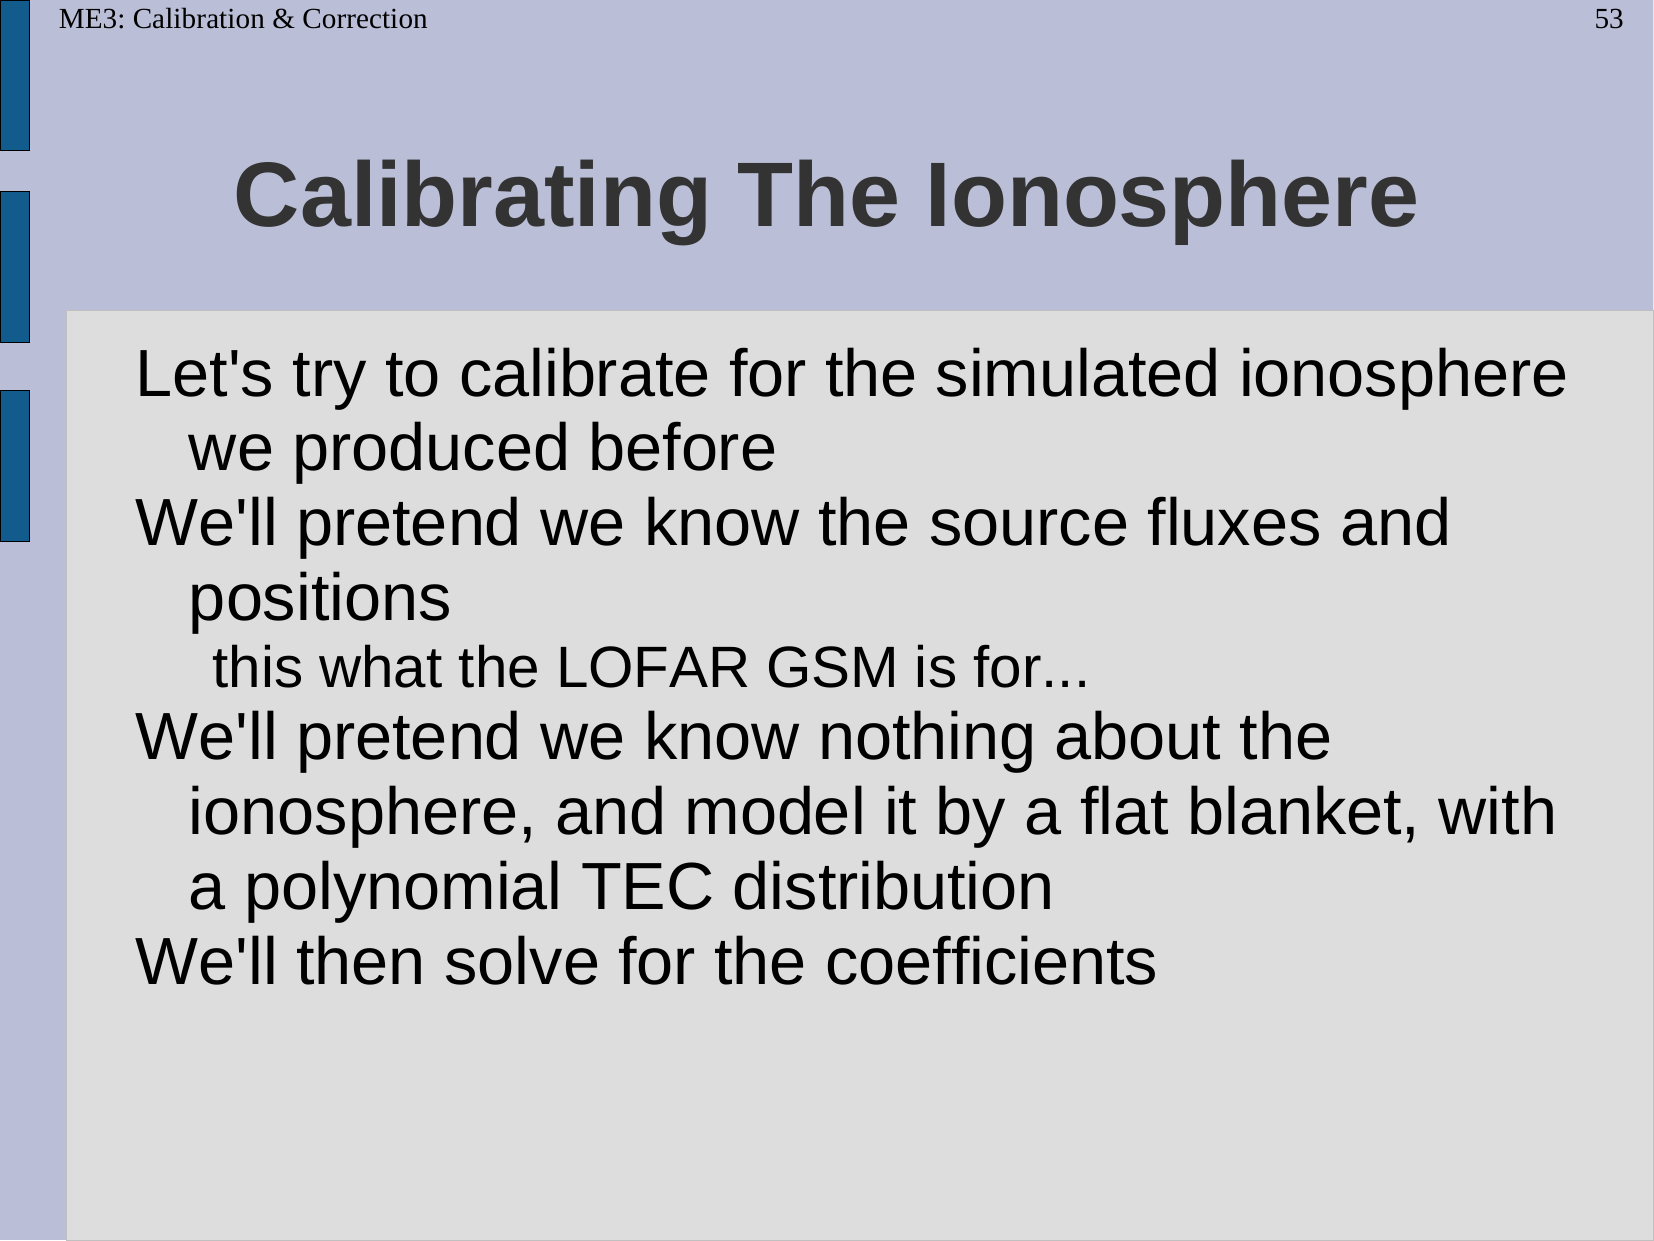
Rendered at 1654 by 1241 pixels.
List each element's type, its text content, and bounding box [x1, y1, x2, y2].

list Let's try to calibrate for the simulated ionosphere we produced before We'll pretend we know the source fluxes and positions this what the LOFAR GSM is for... We'll pretend we know nothing about the ionosphere, and model it by a flat blanket, with a polynomial TEC distribution We'll then solve for the coefficients [118, 335, 1592, 1104]
title Calibrating The Ionosphere [121, 98, 1534, 291]
